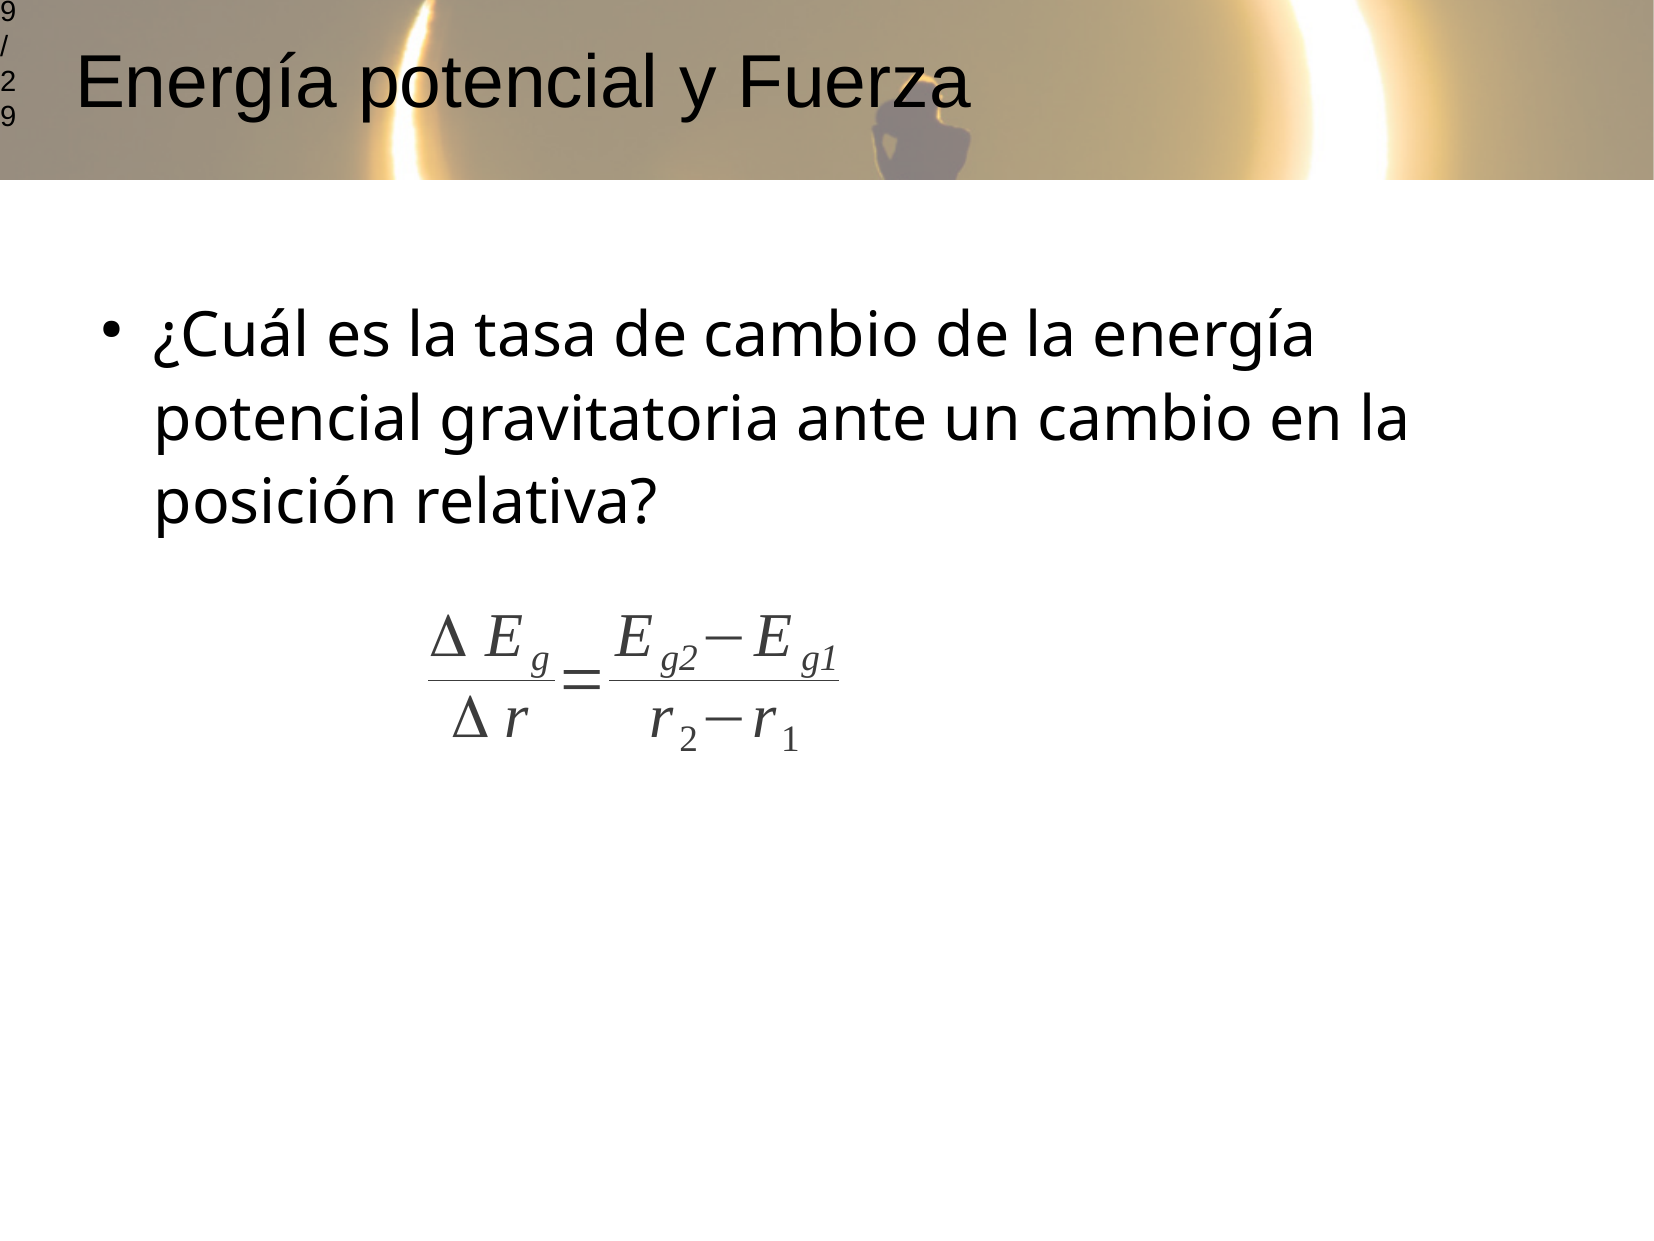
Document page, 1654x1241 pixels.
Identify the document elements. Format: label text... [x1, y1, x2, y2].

list ¿Cuál es la tasa de cambio de la energía potencial gravitatoria ante un cambio en la posición relativa? [82, 290, 1538, 1141]
picture [0, 0, 1654, 180]
chart [420, 600, 847, 760]
title Energía potencial y Fuerza [75, 19, 1563, 150]
